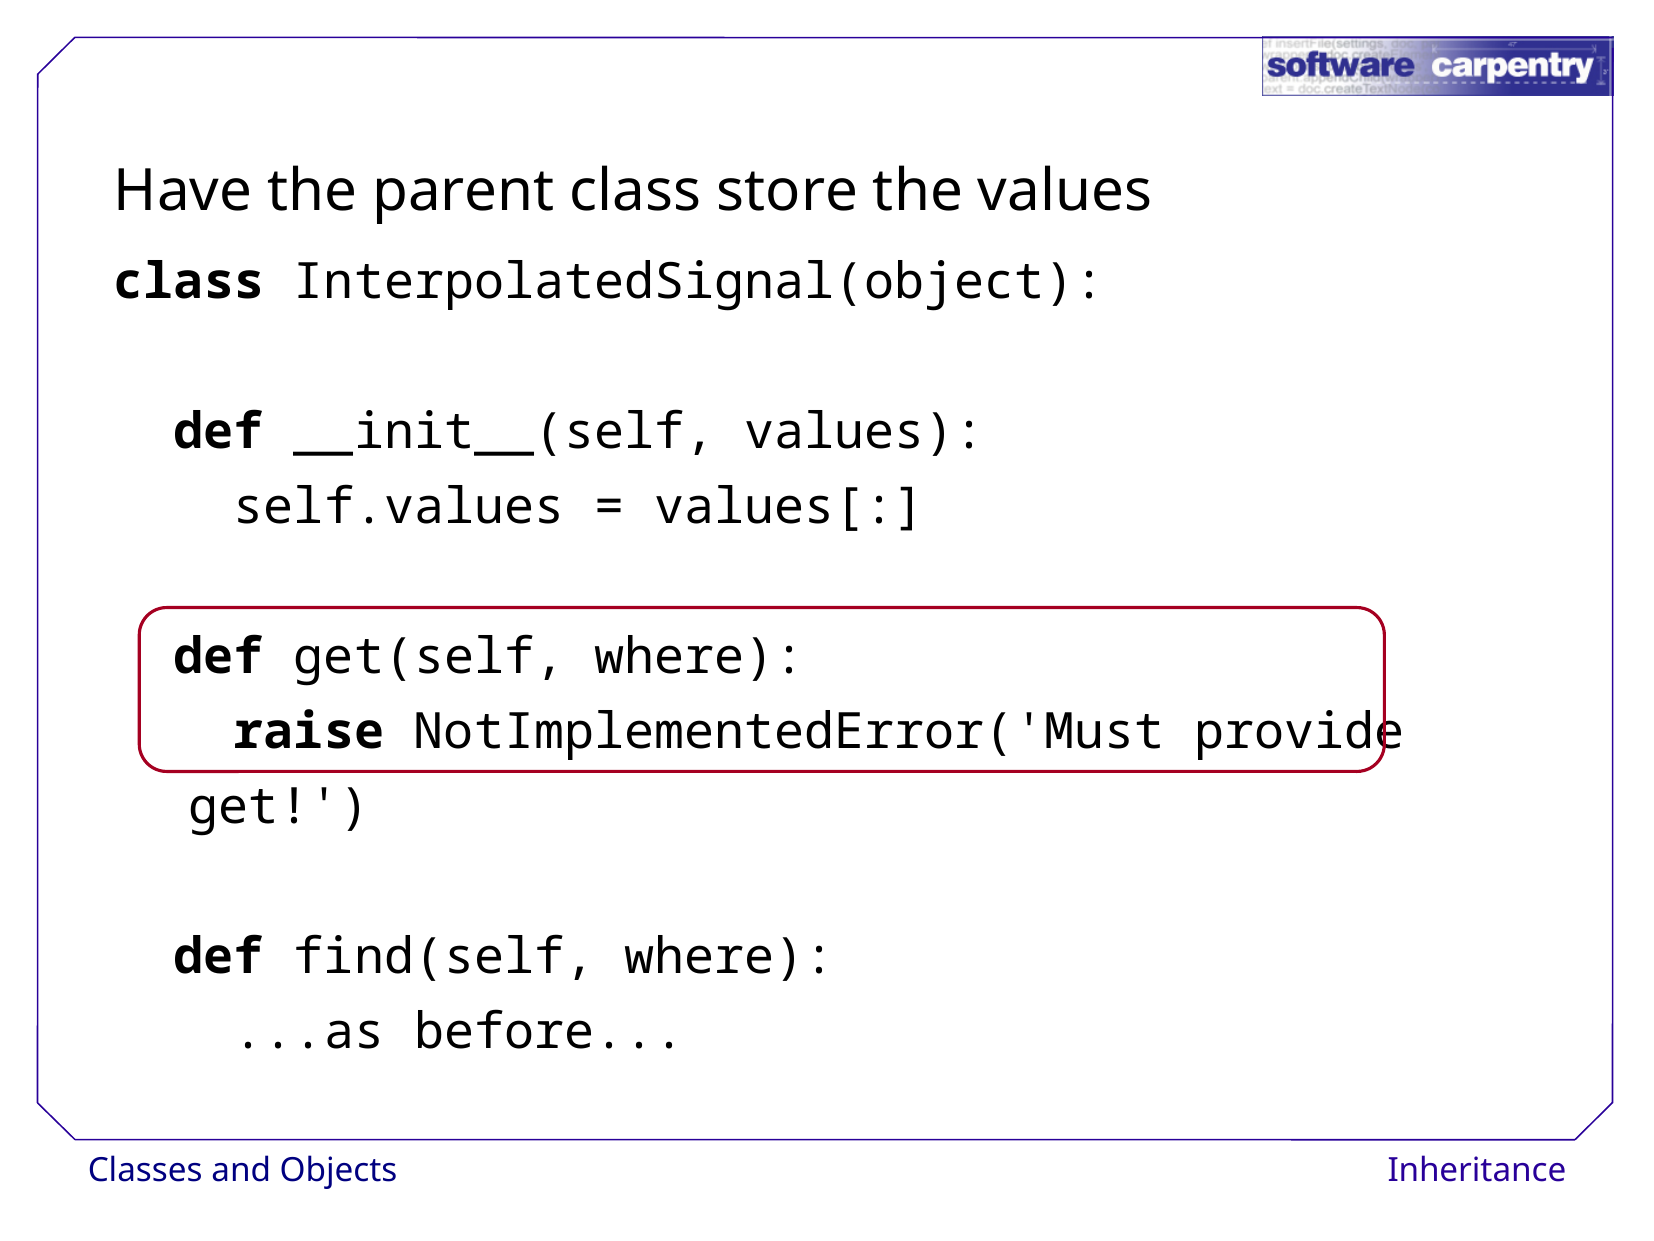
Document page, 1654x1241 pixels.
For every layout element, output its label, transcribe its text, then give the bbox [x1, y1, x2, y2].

text_box class InterpolatedSignal(object): def __init__(self, values): self.values = values[:] def get(self, where): raise NotImplementedError('Must provide get!') def find(self, where): ...as before... [99, 225, 1517, 1067]
picture [1262, 36, 1614, 96]
text_box Have the parent class store the values [99, 109, 1517, 225]
